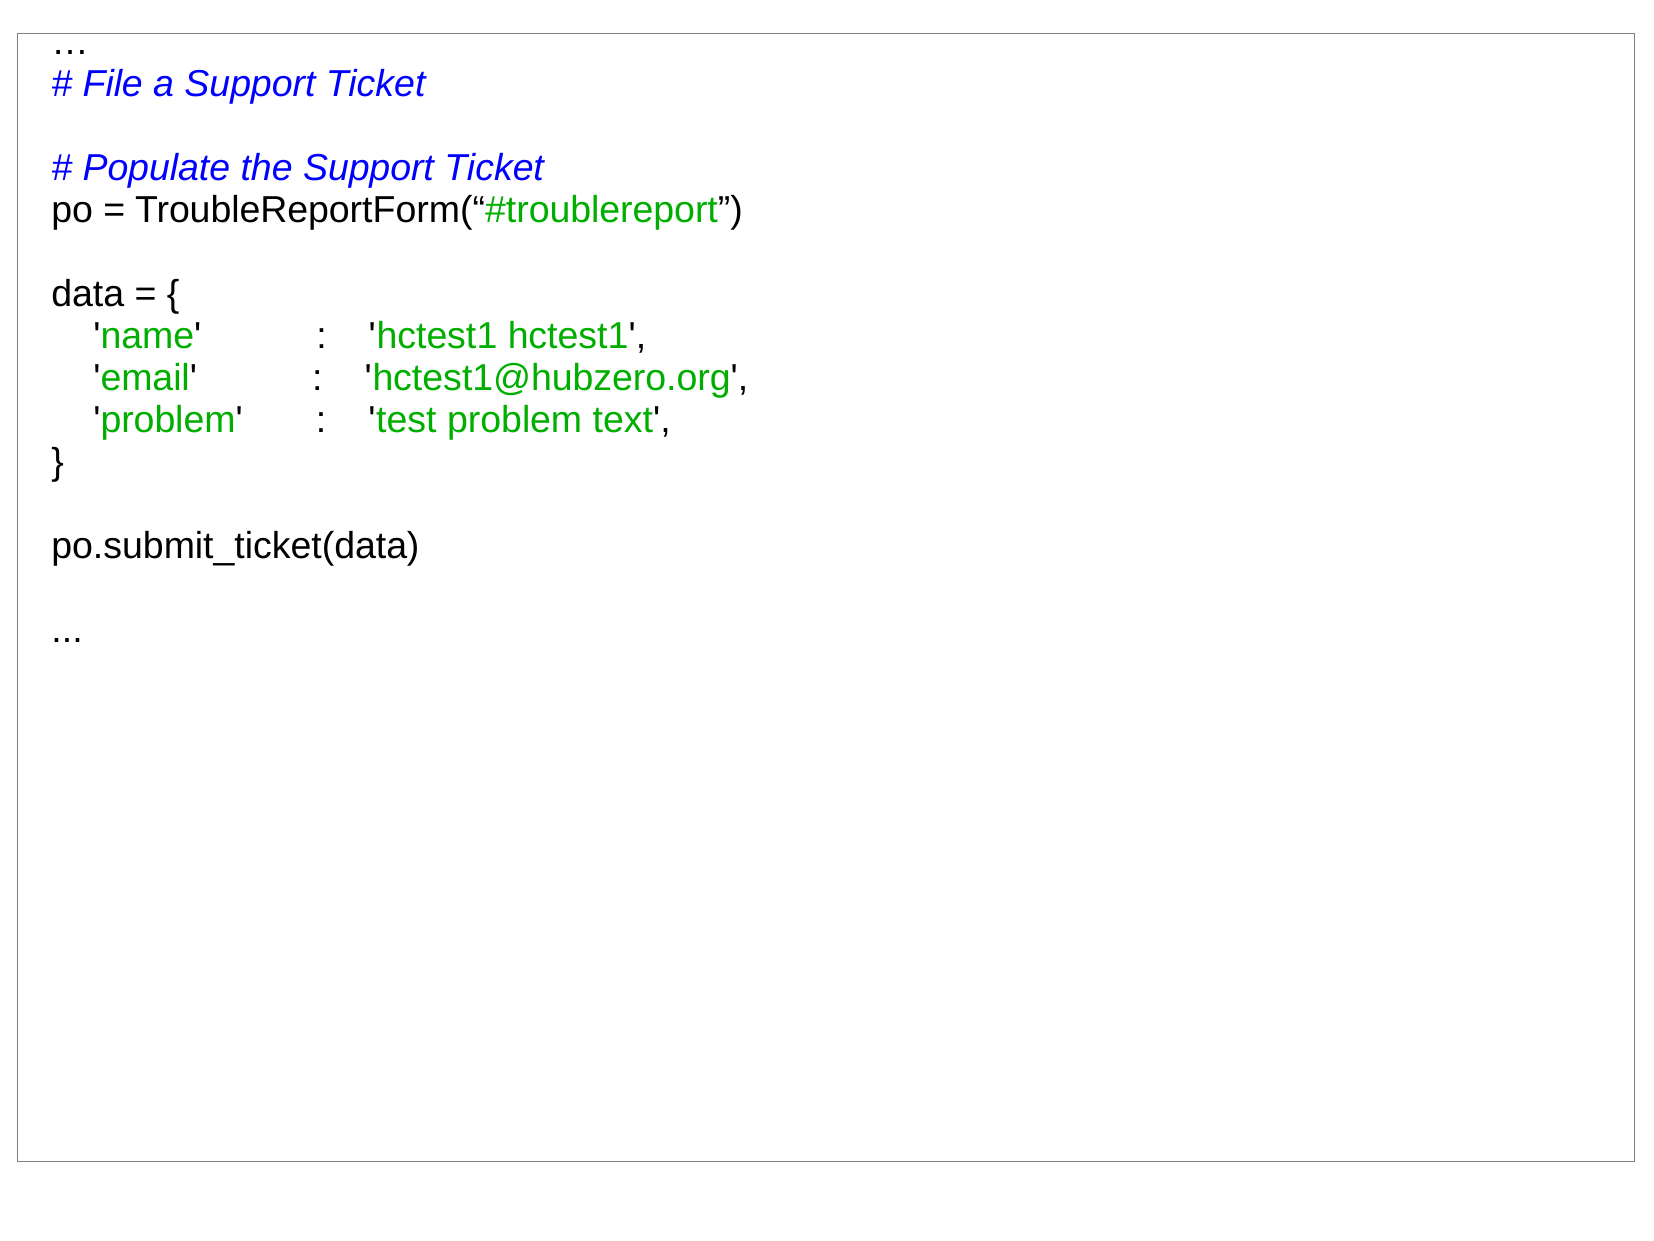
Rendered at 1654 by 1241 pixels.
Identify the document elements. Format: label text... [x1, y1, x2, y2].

text_box [17, 33, 1635, 1162]
text_box … # File a Support Ticket # Populate the Support Ticket po = TroubleReportForm(“#troublereport”) data = { 'name' : 'hctest1 hctest1', 'email' : 'hctest1@hubzero.org', 'problem' : 'test problem text', } po.submit_ticket(data) ... [36, 13, 1635, 1079]
